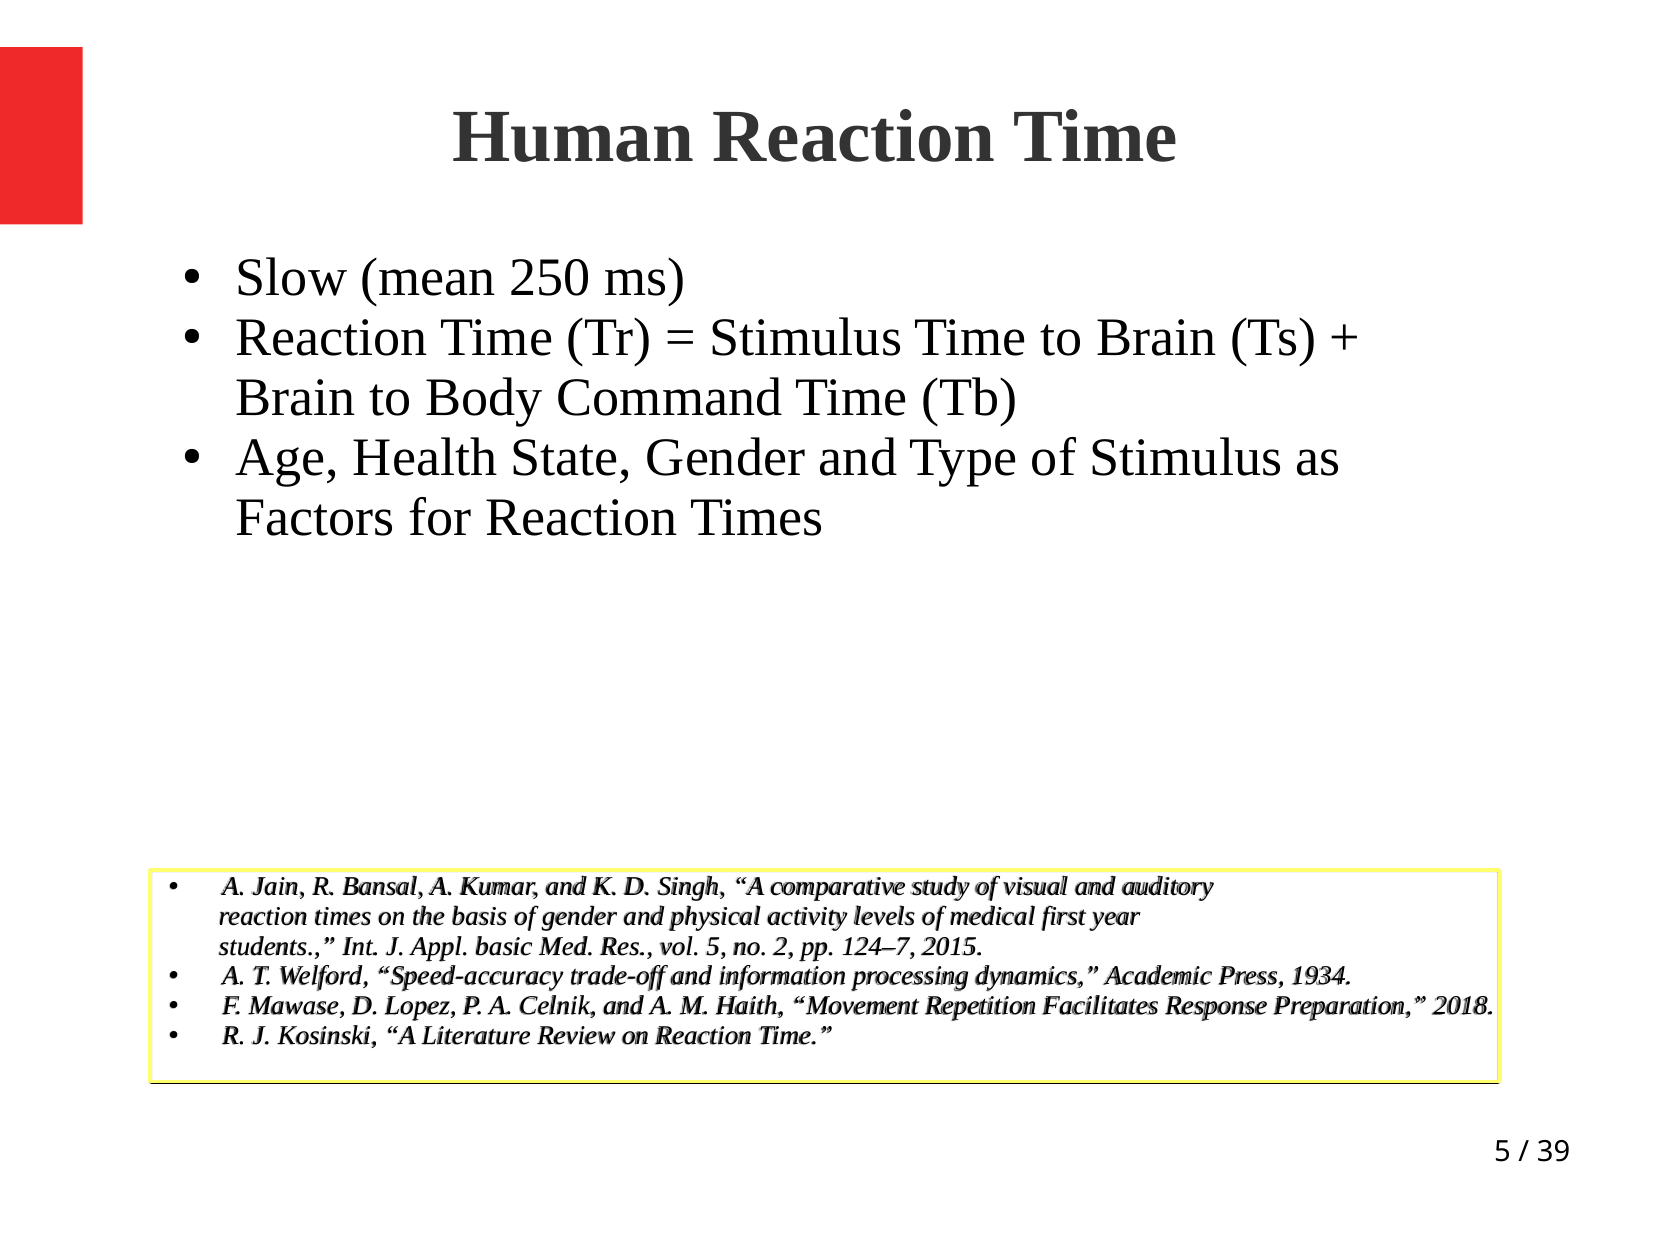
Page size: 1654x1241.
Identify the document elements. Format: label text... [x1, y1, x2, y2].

text_box Slow (mean 250 ms) Reaction Time (Tr) = Stimulus Time to Brain (Ts) + Brain to Body Command Time (Tb) Age, Health State, Gender and Type of Stimulus as Factors for Reaction Times [150, 240, 1501, 841]
list A. Jain, R. Bansal, A. Kumar, and K. D. Singh, “A comparative study of visual and auditory reaction times on the basis of gender and physical activity levels of medical first year students.,” Int. J. Appl. basic Med. Res., vol. 5, no. 2, pp. 124–7, 2015. A. T. Welford, “Speed-accuracy trade-off and information processing dynamics,” Academic Press, 1934. F. Mawase, D. Lopez, P. A. Celnik, and A. M. Haith, “Movement Repetition Facilitates Response Preparation,” 2018. R. J. Kosinski, “A Literature Review on Reaction Time.” [150, 870, 1501, 1082]
title Human Reaction Time [150, 46, 1501, 226]
